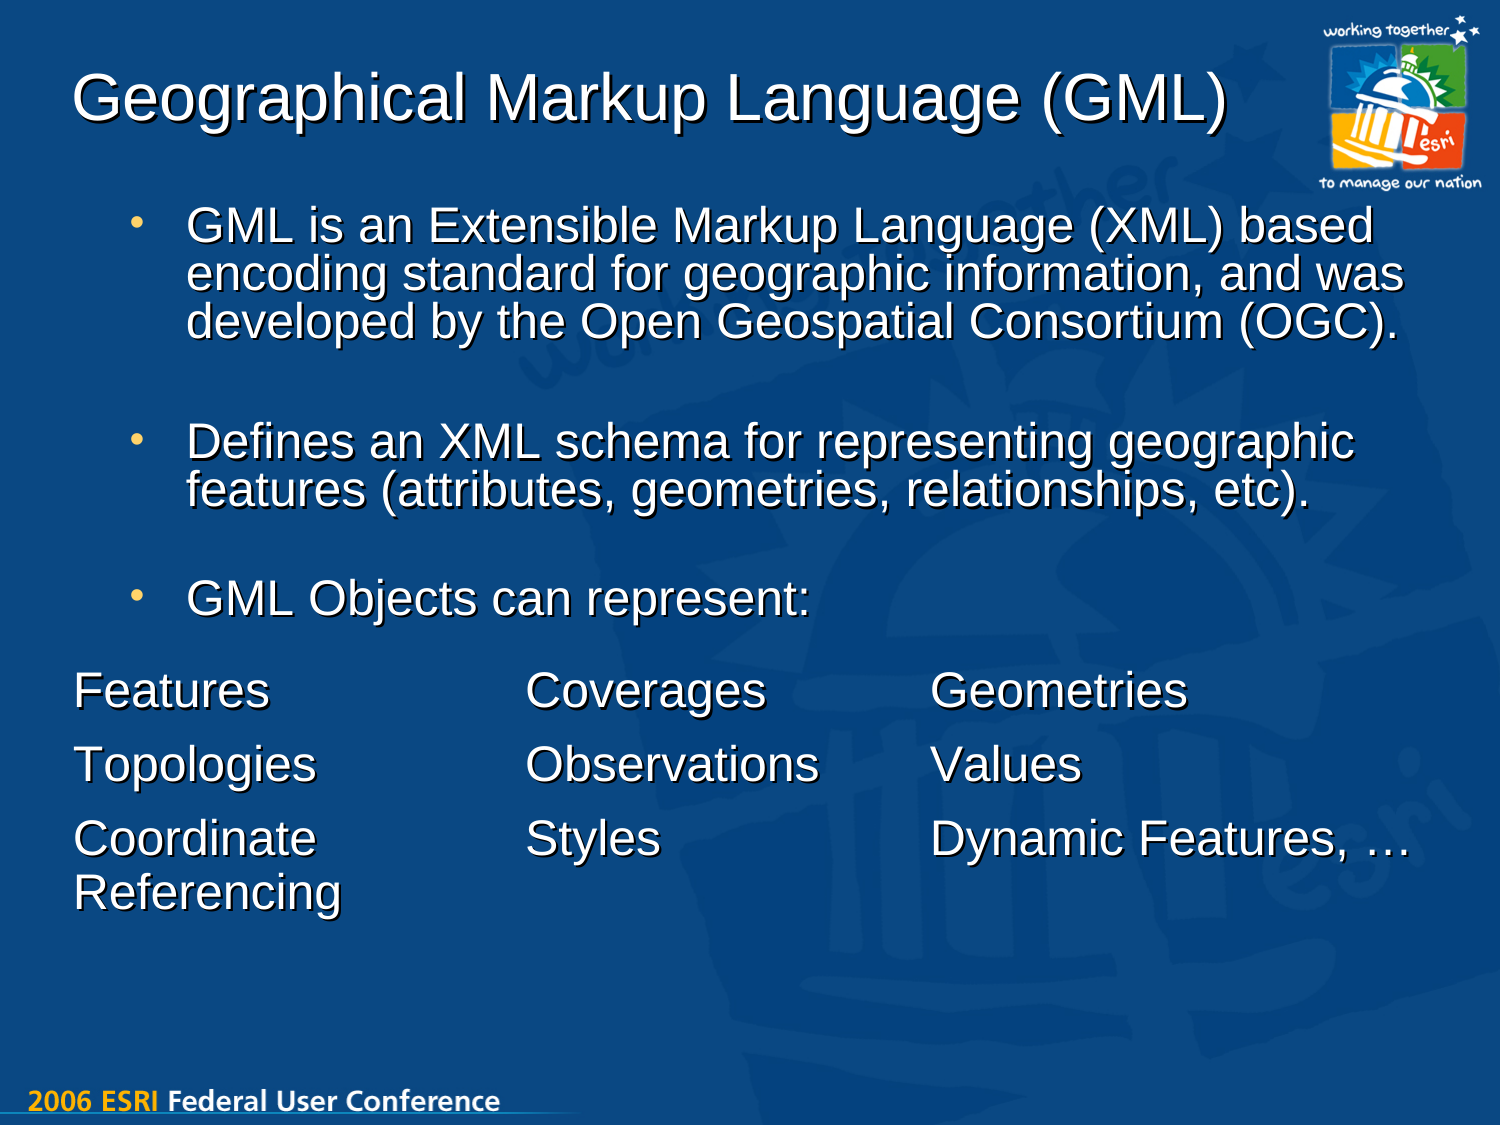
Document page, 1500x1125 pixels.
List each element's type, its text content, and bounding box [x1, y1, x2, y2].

table_cell Coordinate Referencing [58, 805, 510, 935]
table_header Coverages [510, 657, 915, 730]
table_cell Values [915, 730, 1439, 805]
table_cell Dynamic Features, … [915, 805, 1439, 935]
table_cell Topologies [58, 730, 510, 805]
table_header Geometries [915, 657, 1439, 730]
table_cell Styles [510, 805, 915, 935]
table_header Features [58, 657, 510, 730]
table_cell Observations [510, 730, 915, 805]
title Geographical Markup Language (GML) [56, 58, 1299, 253]
list GML is an Extensible Markup Language (XML) based encoding standard for geographic information, and was developed by the Open Geospatial Consortium (OGC). Defines an XML schema for representing geographic features (attributes, geometries, relationships, etc). GML Objects can represent: [114, 196, 1470, 641]
picture [0, 0, 1500, 1125]
